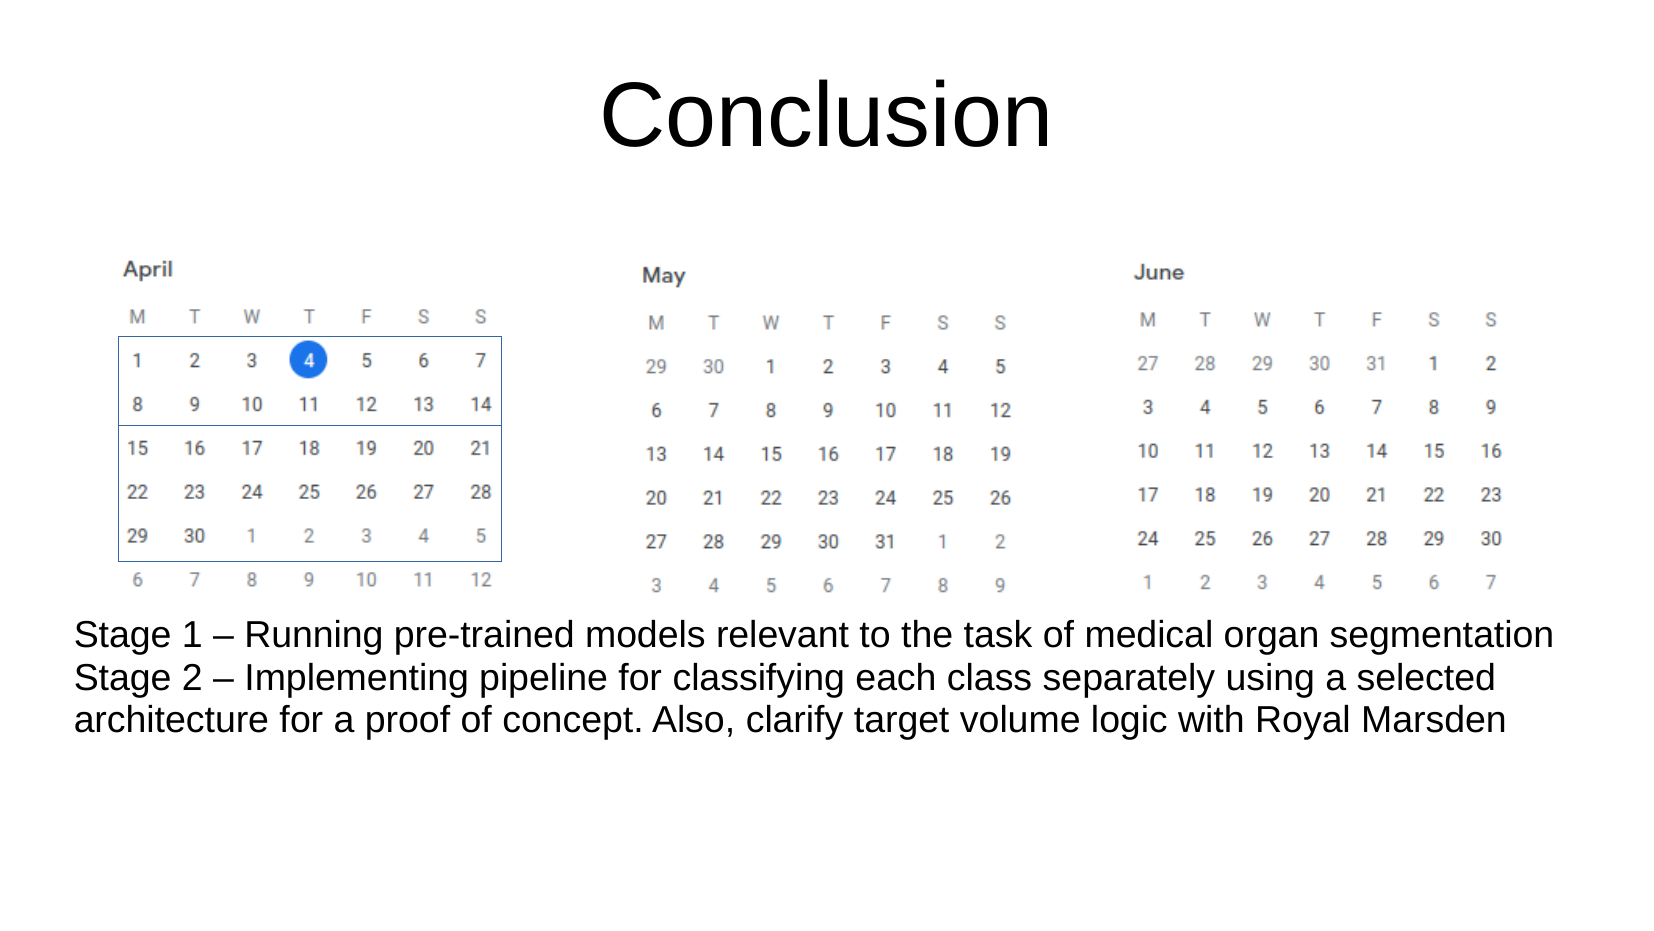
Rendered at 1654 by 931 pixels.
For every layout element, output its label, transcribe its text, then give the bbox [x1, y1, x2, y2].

title Conclusion [82, 37, 1571, 193]
picture [617, 236, 1034, 606]
picture [88, 236, 545, 606]
picture [1122, 236, 1538, 606]
text_box Stage 1 – Running pre-trained models relevant to the task of medical organ segmentation Stage 2 – Implementing pipeline for classifying each class separately using a selected architecture for a proof of concept. Also, clarify target volume logic with Royal Marsden [59, 606, 1625, 790]
